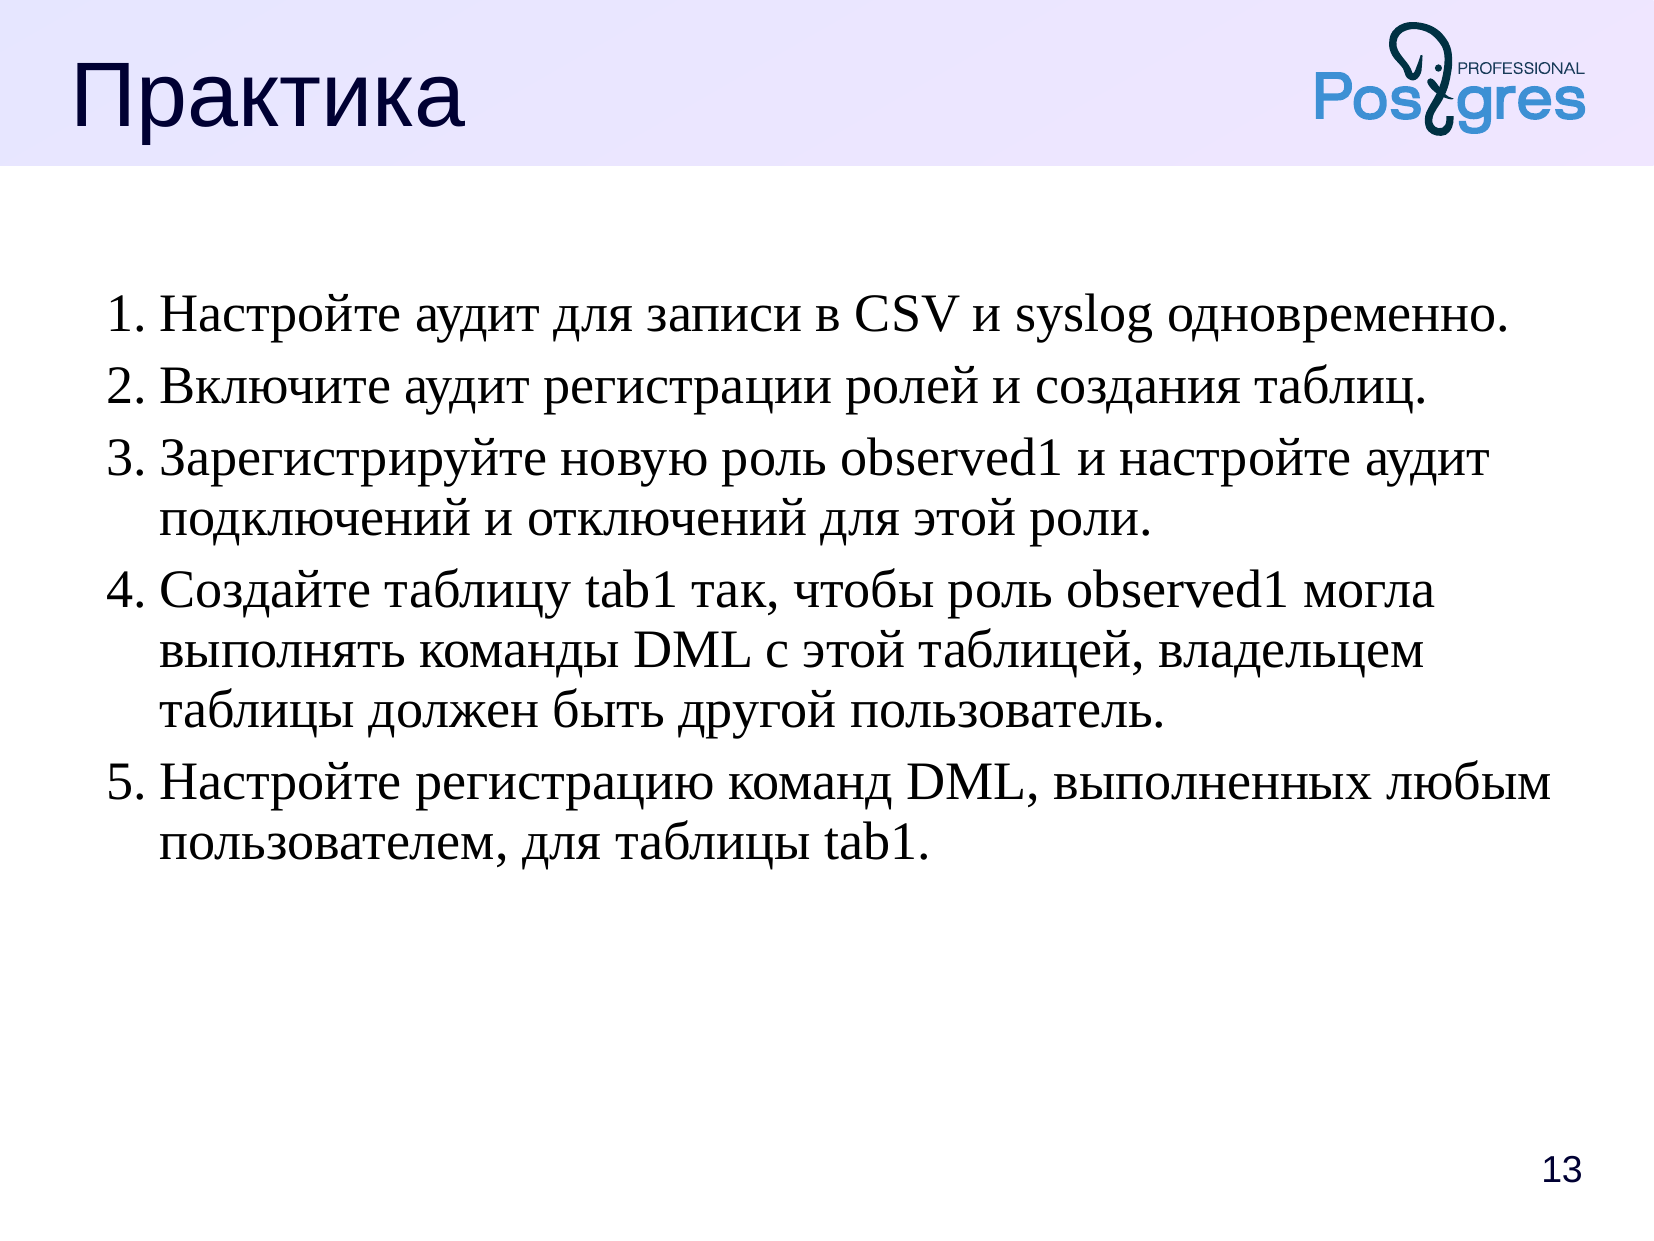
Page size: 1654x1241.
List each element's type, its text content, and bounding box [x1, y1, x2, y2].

list Настройте аудит для записи в CSV и syslog одновременно. Включите аудит регистрации ролей и создания таблиц. Зарегистрируйте новую роль observed1 и настройте аудит подключений и отключений для этой роли. Создайте таблицу tab1 так, чтобы роль observed1 могла выполнять команды DML с этой таблицей, владельцем таблицы должен быть другой пользователь. Настройте регистрацию команд DML, выполненных любым пользователем, для таблицы tab1. [70, 283, 1583, 1134]
title Практика [70, 43, 1241, 147]
